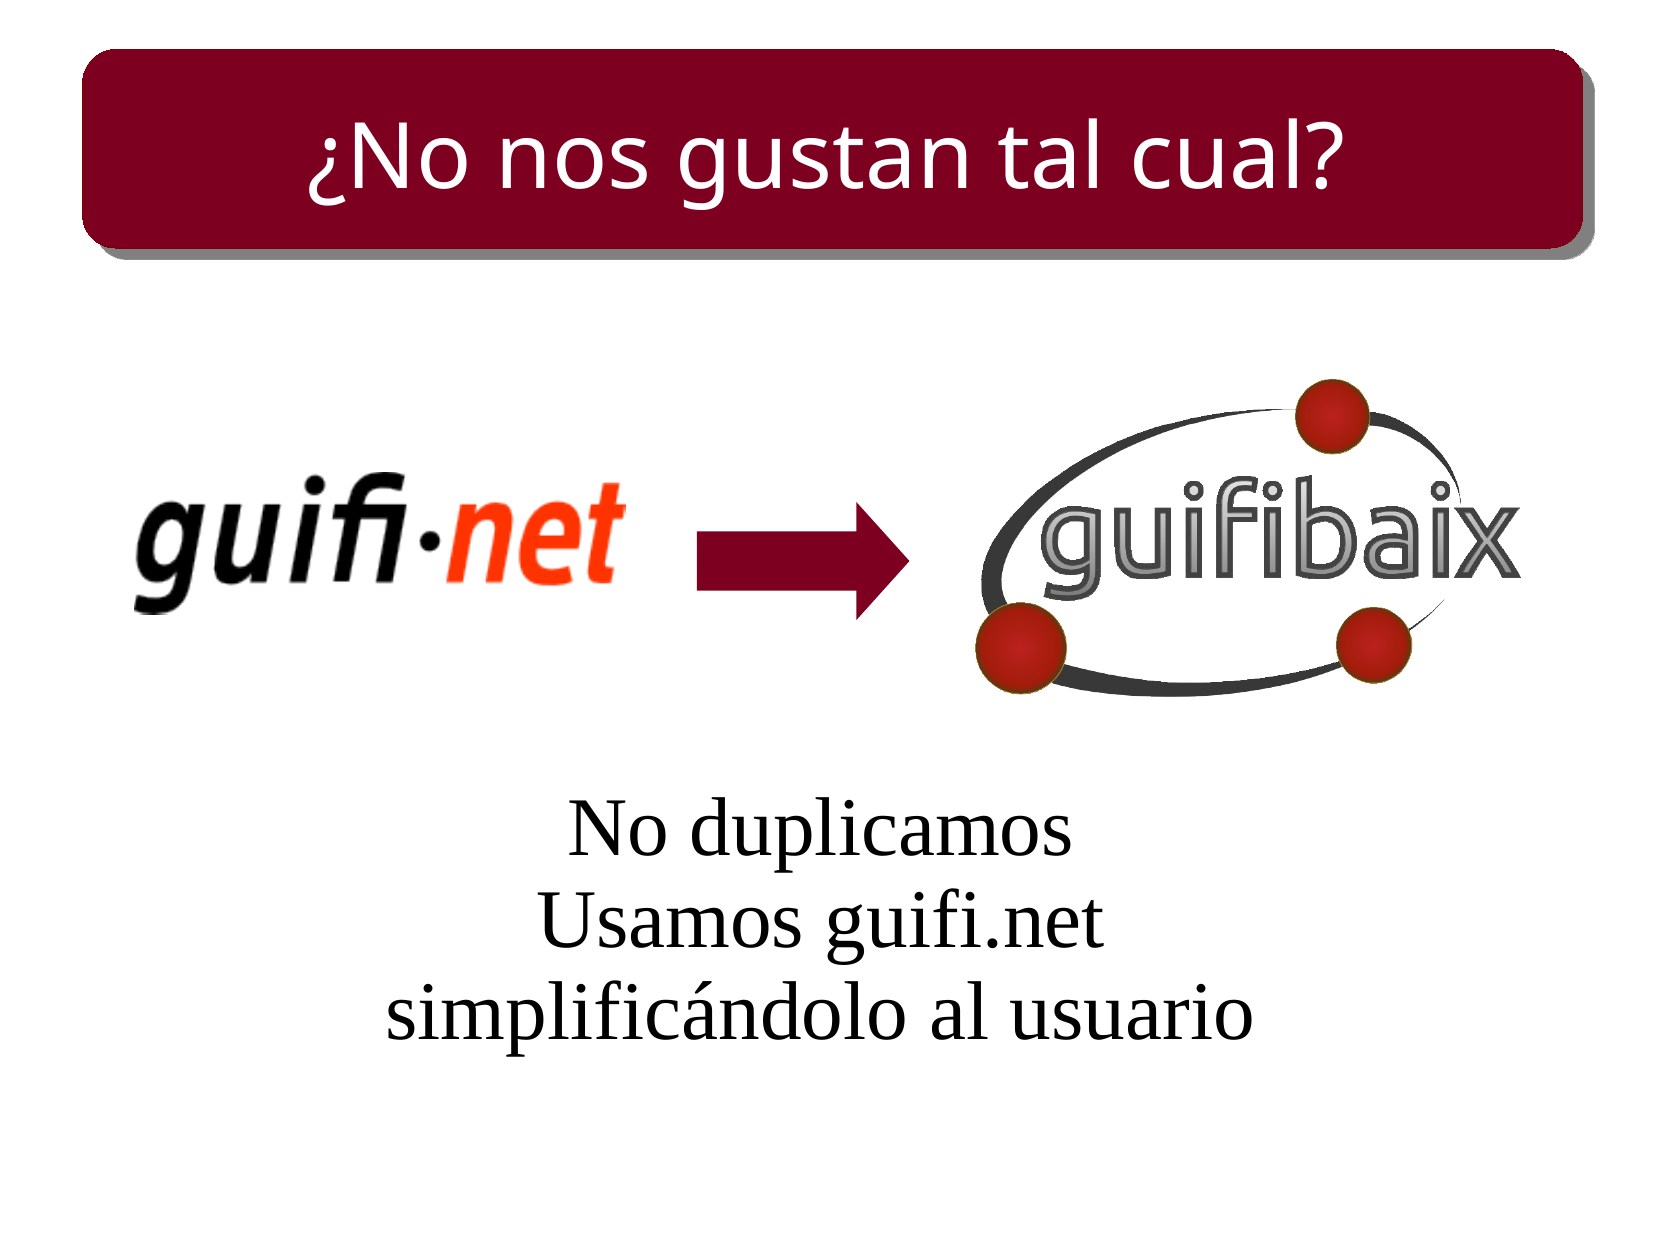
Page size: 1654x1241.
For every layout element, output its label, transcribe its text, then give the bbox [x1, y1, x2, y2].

picture [134, 472, 626, 615]
text_box [696, 501, 910, 621]
title ¿No nos gustan tal cual? [82, 49, 1571, 257]
text_box No duplicamos Usamos guifi.net simplificándolo al usuario [165, 773, 1477, 1066]
picture [933, 366, 1571, 710]
